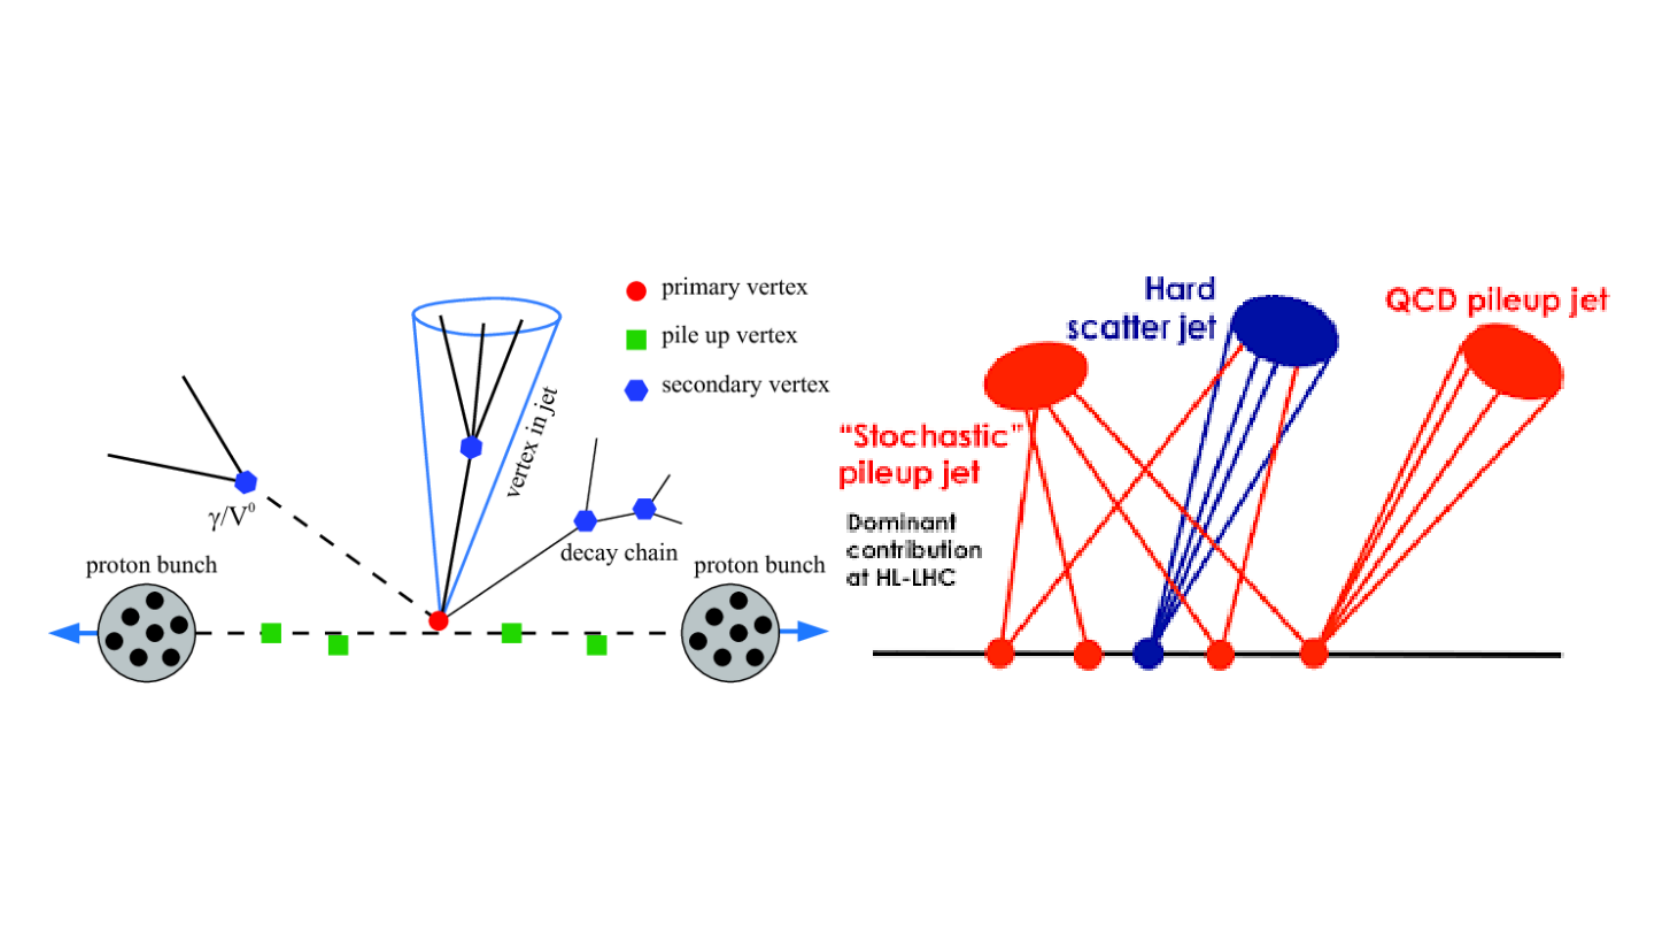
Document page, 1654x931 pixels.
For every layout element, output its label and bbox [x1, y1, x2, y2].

picture [0, 219, 1654, 702]
